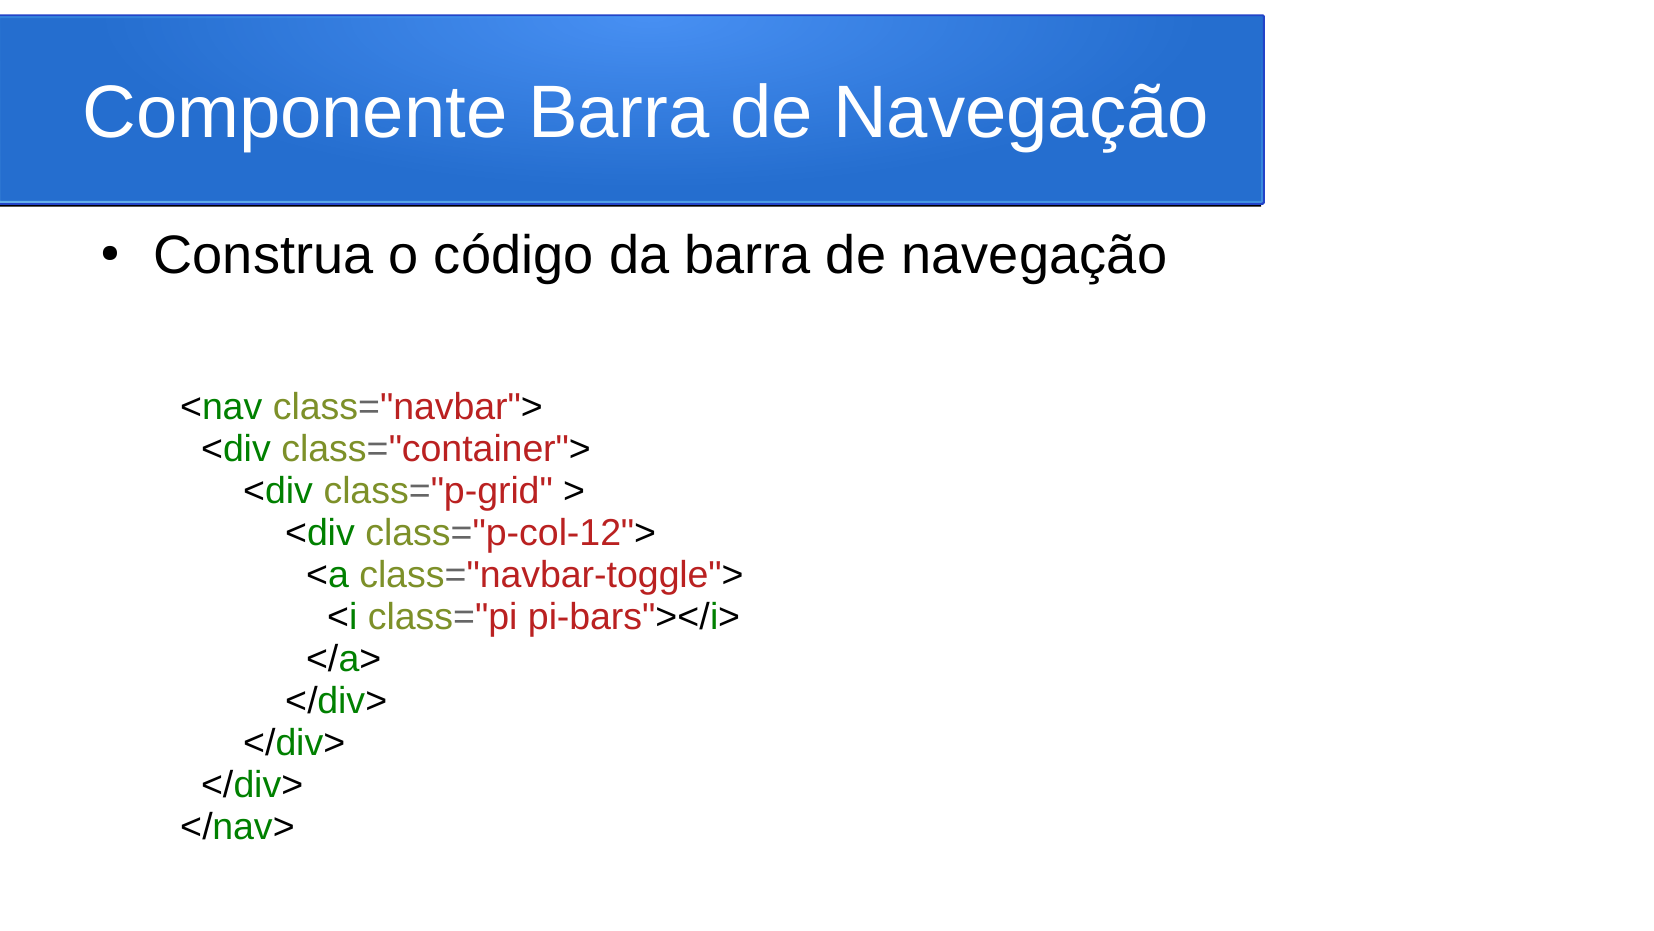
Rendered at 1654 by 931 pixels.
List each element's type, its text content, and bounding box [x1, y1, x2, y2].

list Construa o código da barra de navegação [82, 224, 1571, 764]
title Componente Barra de Navegação [82, 35, 1235, 189]
text_box <nav class="navbar"> <div class="container"> <div class="p-grid" > <div class="p-col-12"> <a class="navbar-toggle"> <i class="pi pi-bars"></i> </a> </div> </div> </div> </nav> [165, 377, 898, 855]
